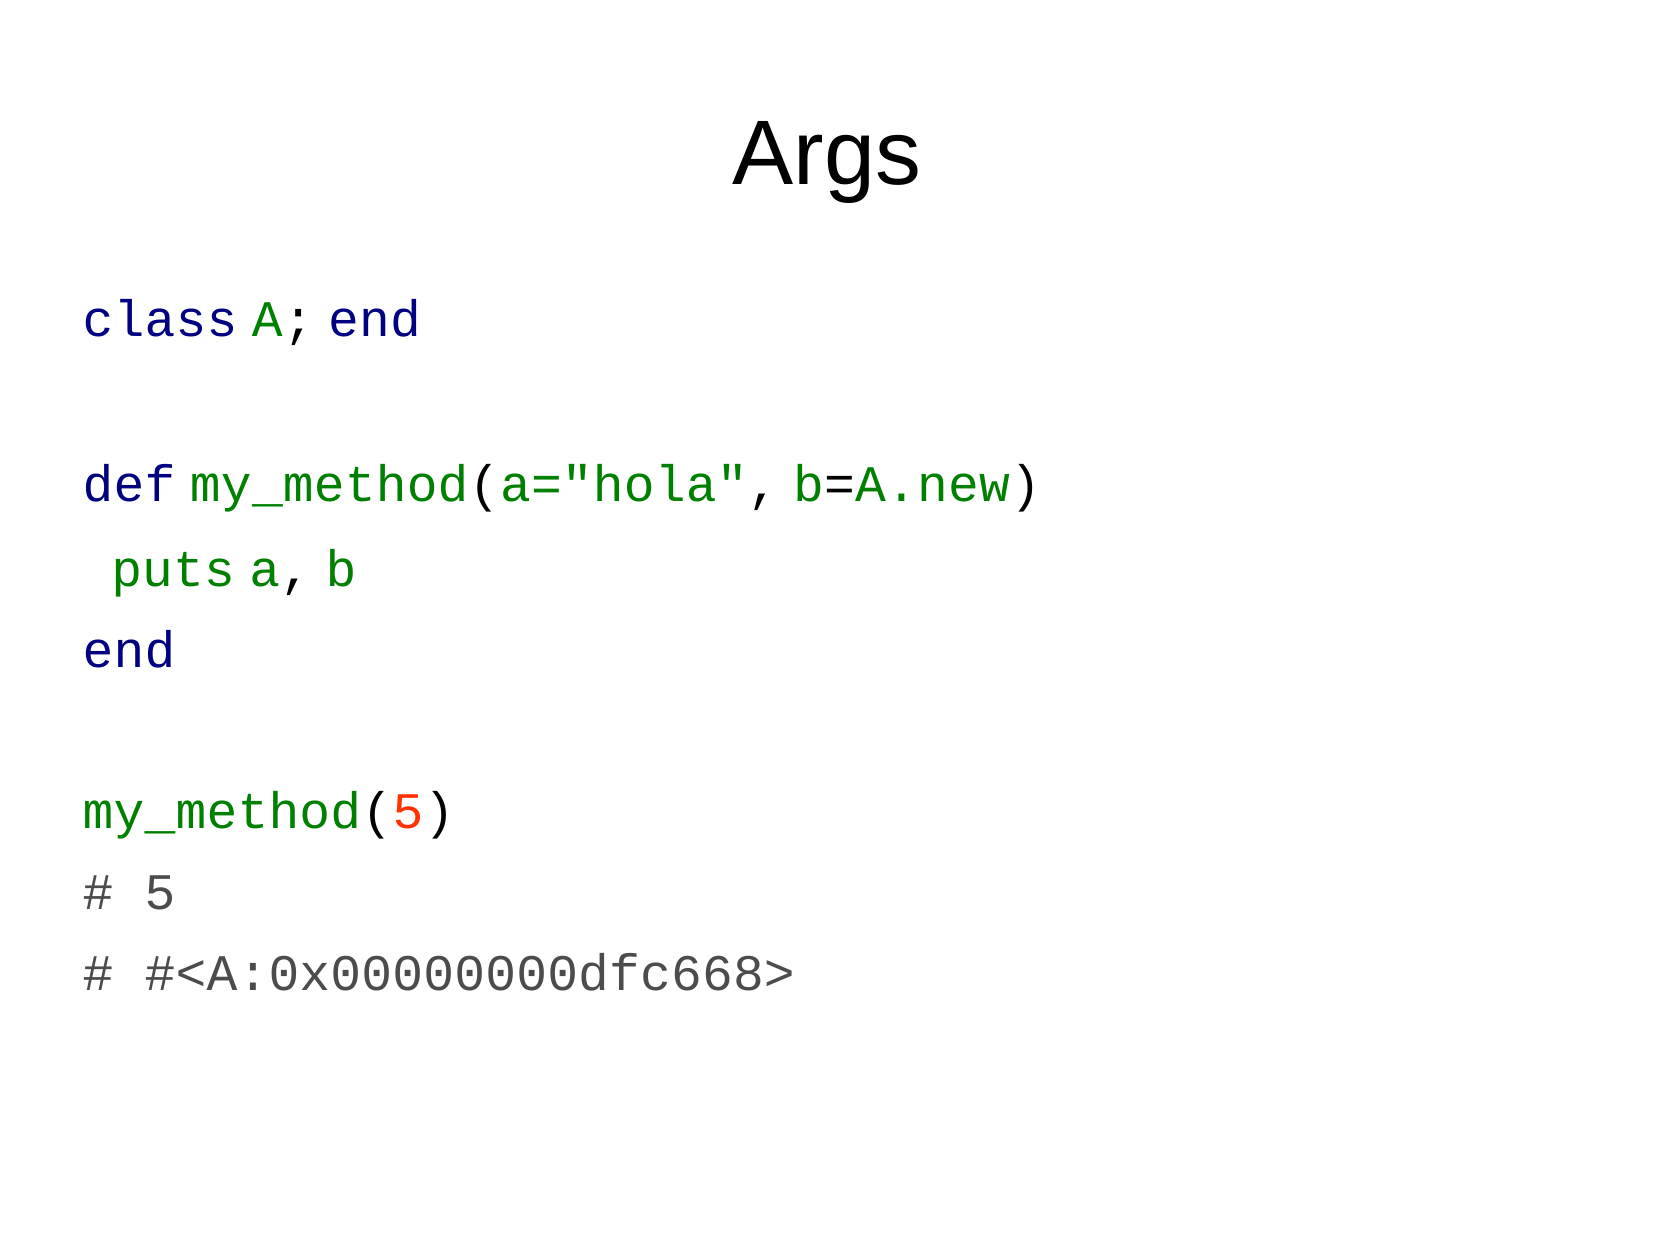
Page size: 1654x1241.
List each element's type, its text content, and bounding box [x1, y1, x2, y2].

title Args [82, 49, 1571, 257]
list class A; end def my_method(a="hola", b=A.new) puts a, b end my_method(5) # 5 # #<A:0x00000000dfc668> [82, 290, 1571, 1010]
